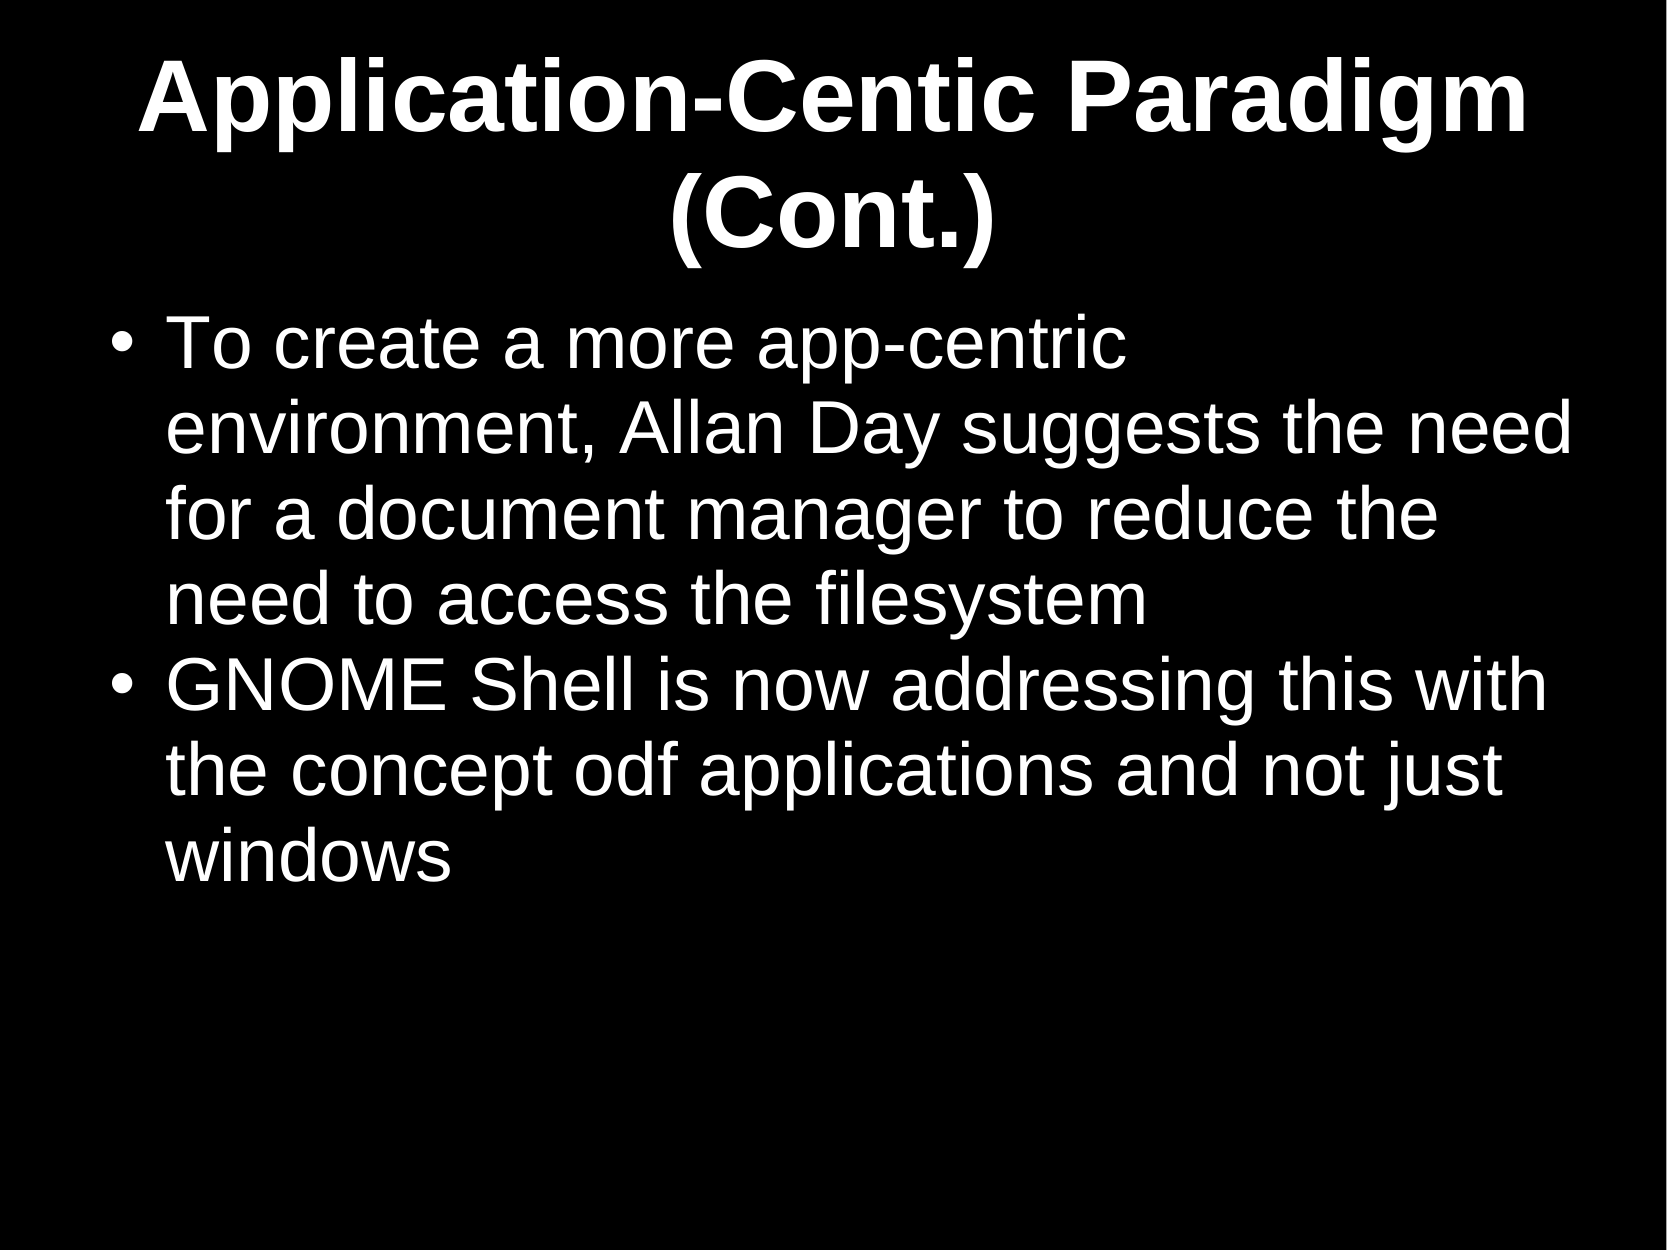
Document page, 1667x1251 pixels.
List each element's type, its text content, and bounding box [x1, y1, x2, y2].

text_box To create a more app-centric environment, Allan Day suggests the need for a document manager to reduce the need to access the filesystem GNOME Shell is now addressing this with the concept odf applications and not just windows [90, 300, 1577, 899]
text_box Application-Centic Paradigm (Cont.) [90, 37, 1577, 271]
